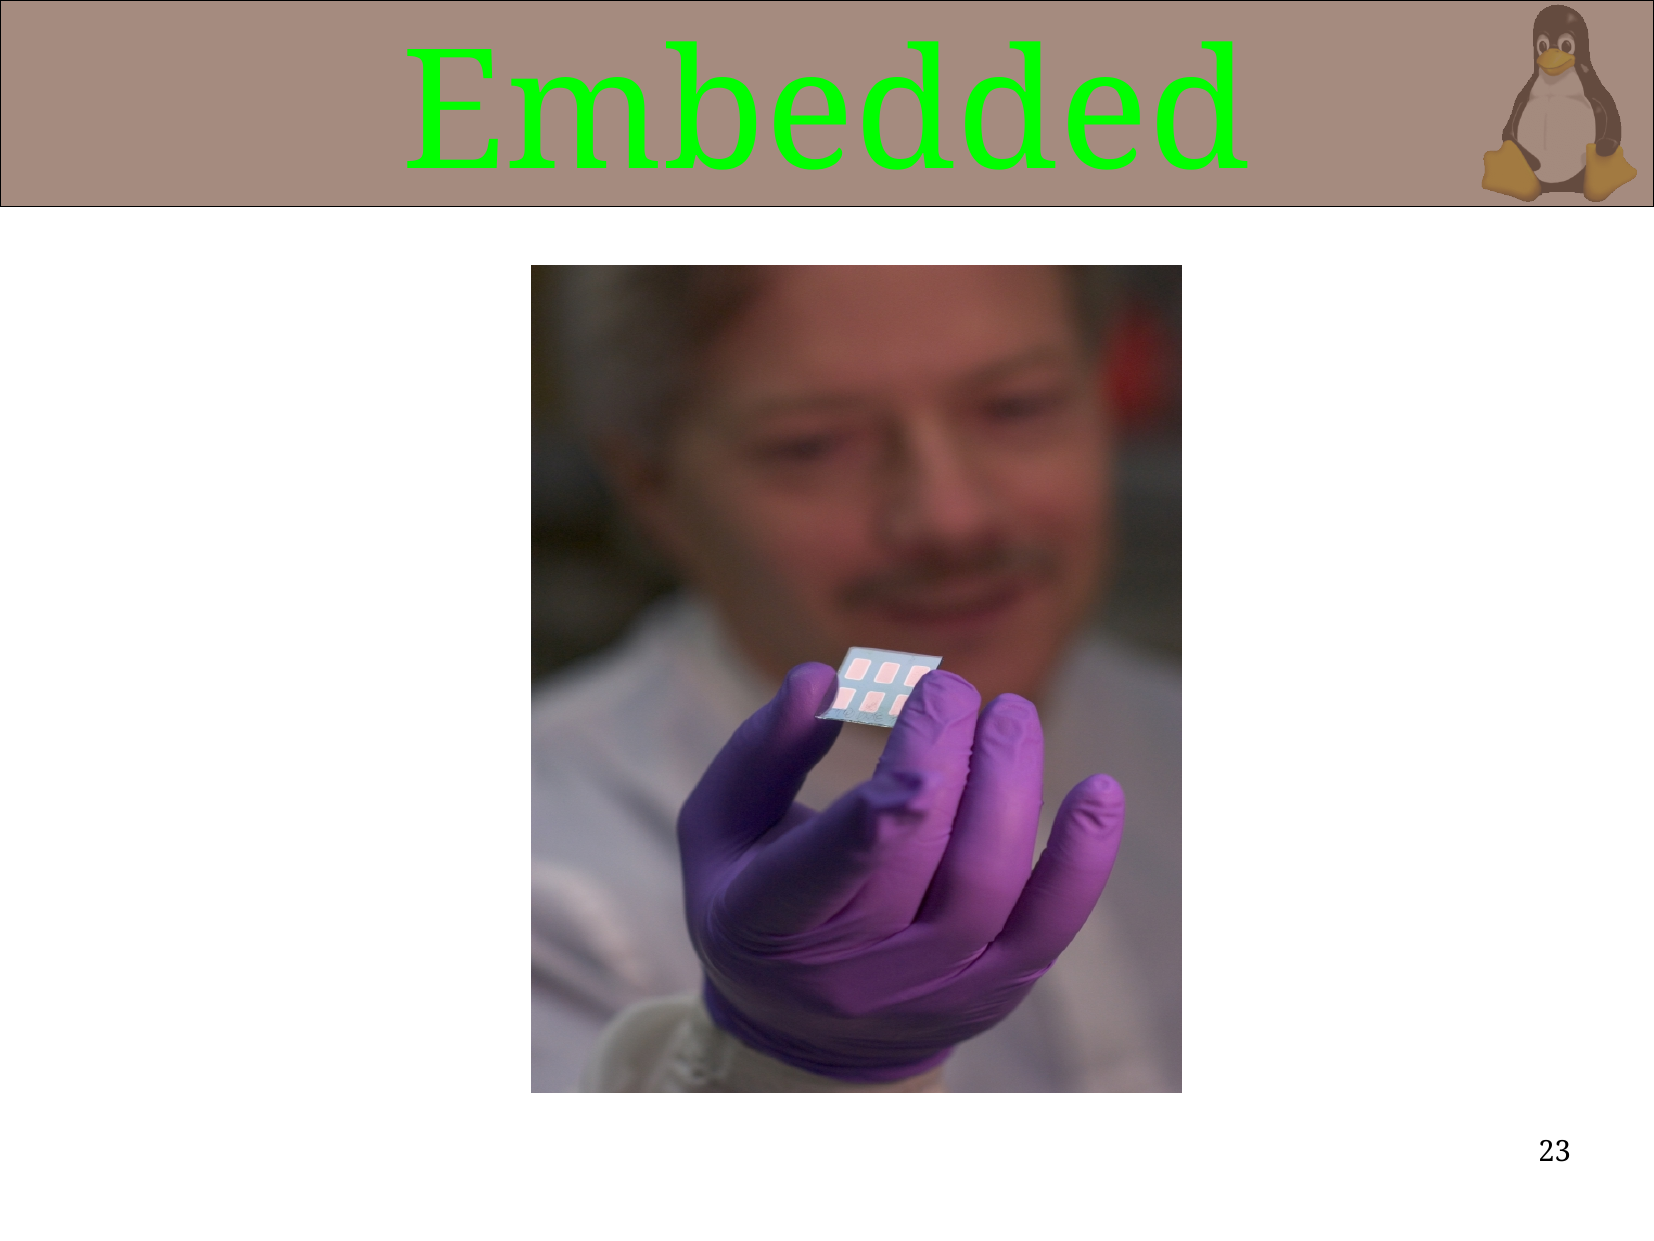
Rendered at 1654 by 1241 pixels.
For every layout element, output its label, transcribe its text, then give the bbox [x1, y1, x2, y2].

picture [531, 265, 1182, 1093]
text_box Embedded [0, 0, 1654, 207]
